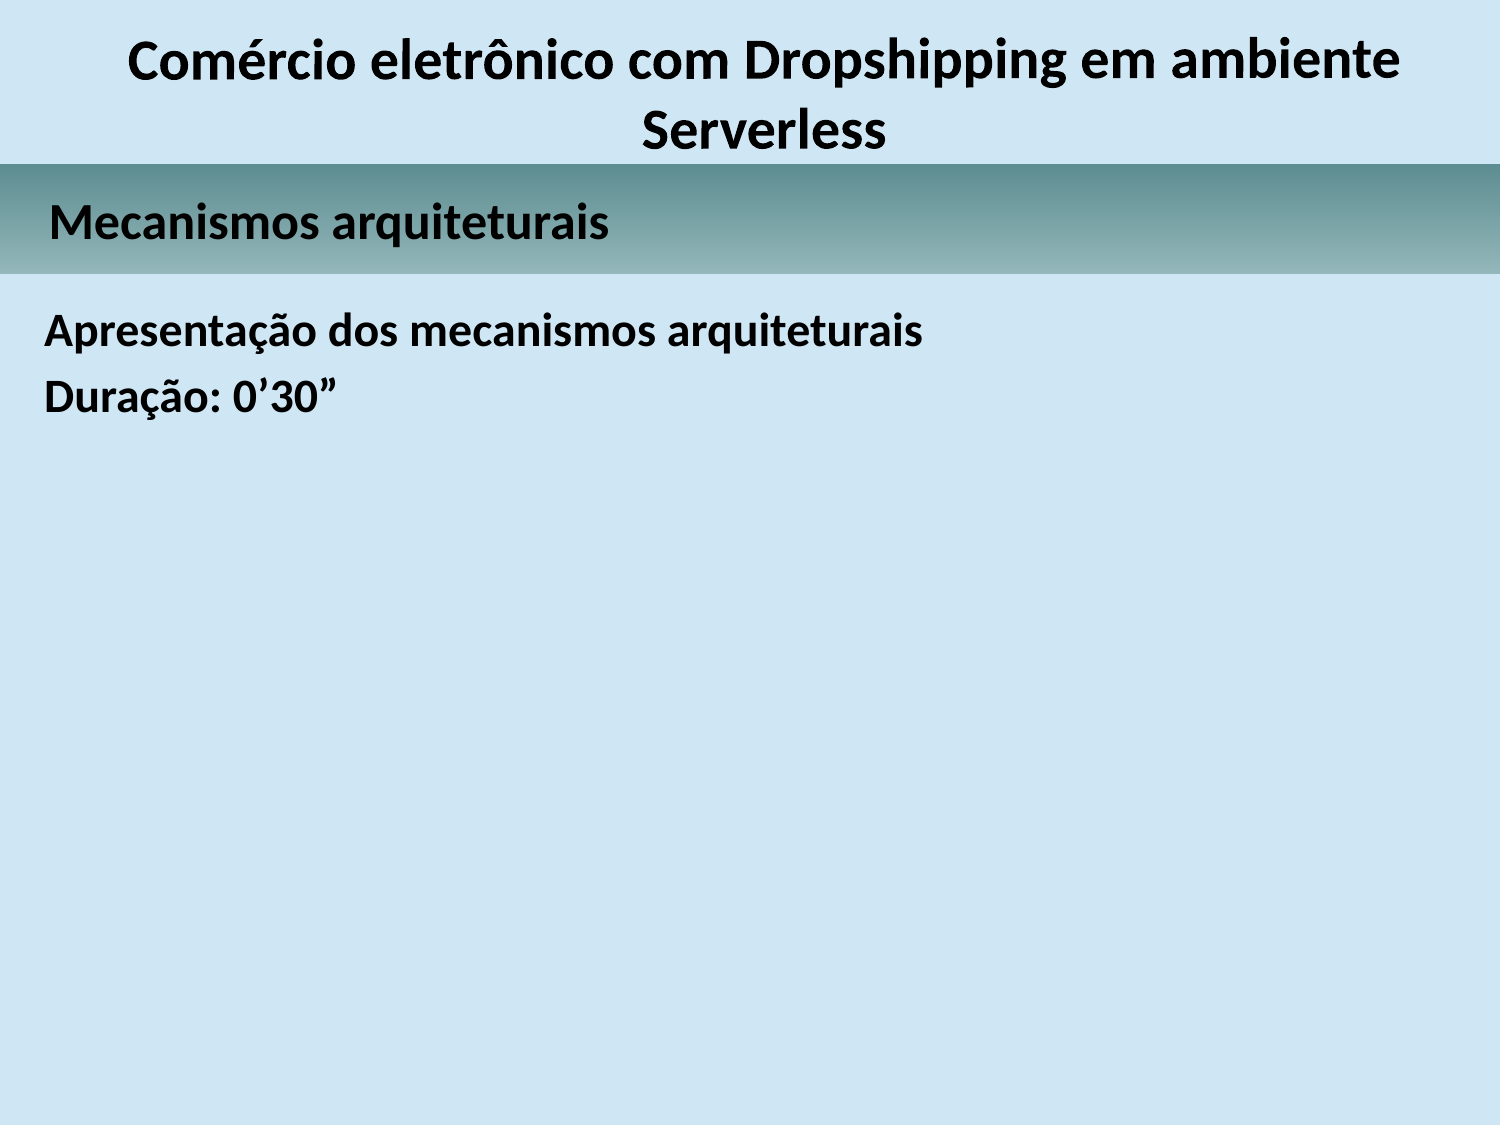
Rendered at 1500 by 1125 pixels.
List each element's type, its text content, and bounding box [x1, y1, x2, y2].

text_box [0, 164, 1500, 274]
text_box Comércio eletrônico com Dropshipping em ambiente Serverless [40, 11, 1489, 169]
text_box Apresentação dos mecanismos arquiteturais Duração: 0’30” [29, 290, 1478, 967]
text_box Mecanismos arquiteturais [33, 180, 1467, 258]
